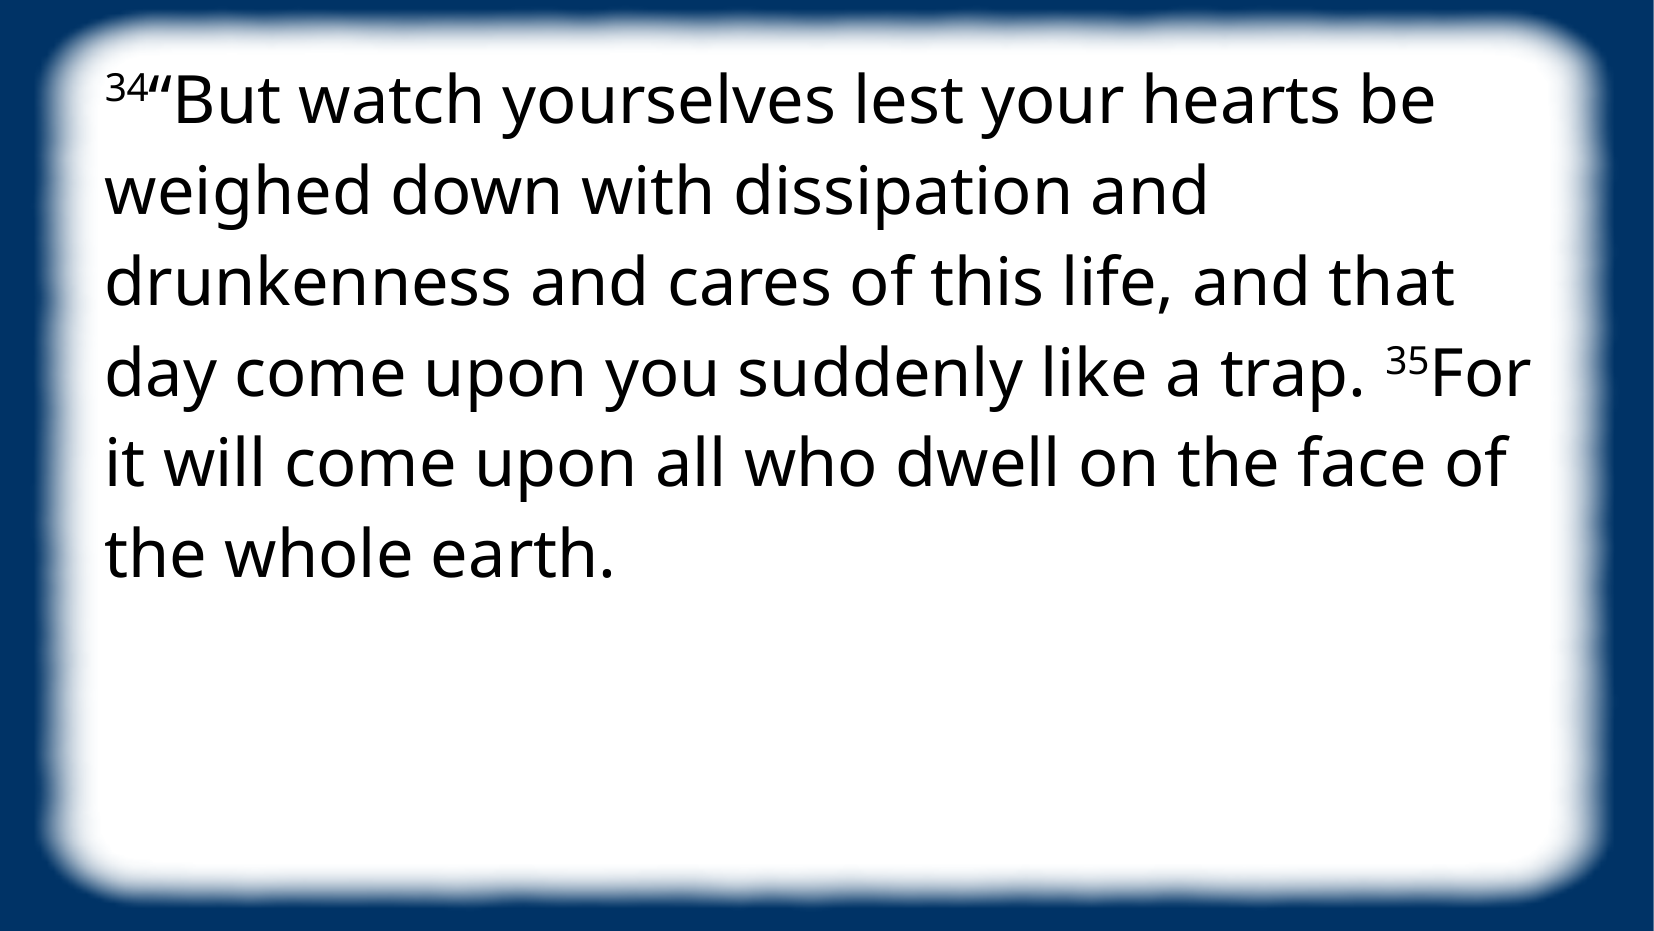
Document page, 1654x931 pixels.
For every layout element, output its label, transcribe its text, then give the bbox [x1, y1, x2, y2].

text_box 34“But watch yourselves lest your hearts be weighed down with dissipation and drunkenness and cares of this life, and that day come upon you suddenly like a trap. 35For it will come upon all who dwell on the face of the whole earth. [90, 45, 1561, 593]
picture [0, 0, 1654, 931]
